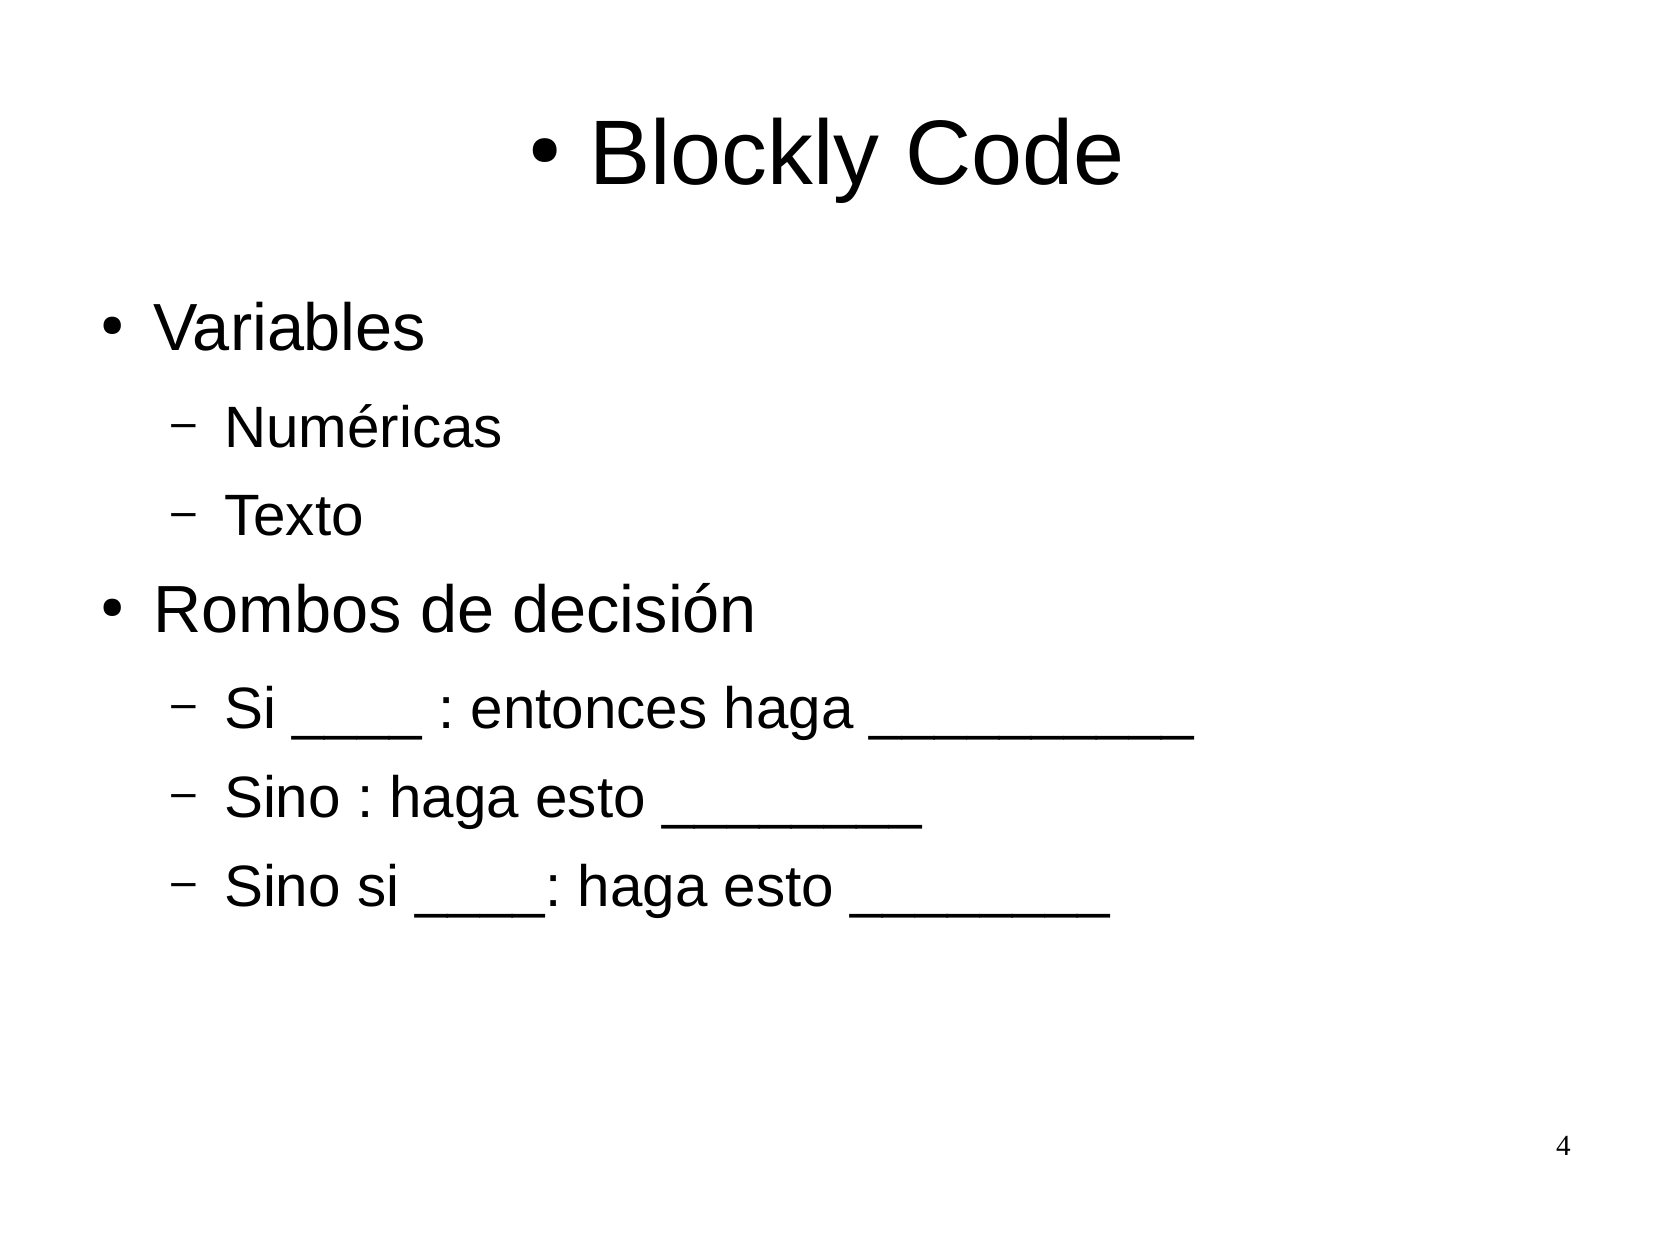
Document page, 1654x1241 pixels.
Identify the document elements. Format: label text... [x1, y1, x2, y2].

title Blockly Code [82, 49, 1571, 257]
list Variables Numéricas Texto Rombos de decisión Si ____ : entonces haga __________ Sino : haga esto ________ Sino si ____: haga esto ________ [82, 290, 1571, 1010]
